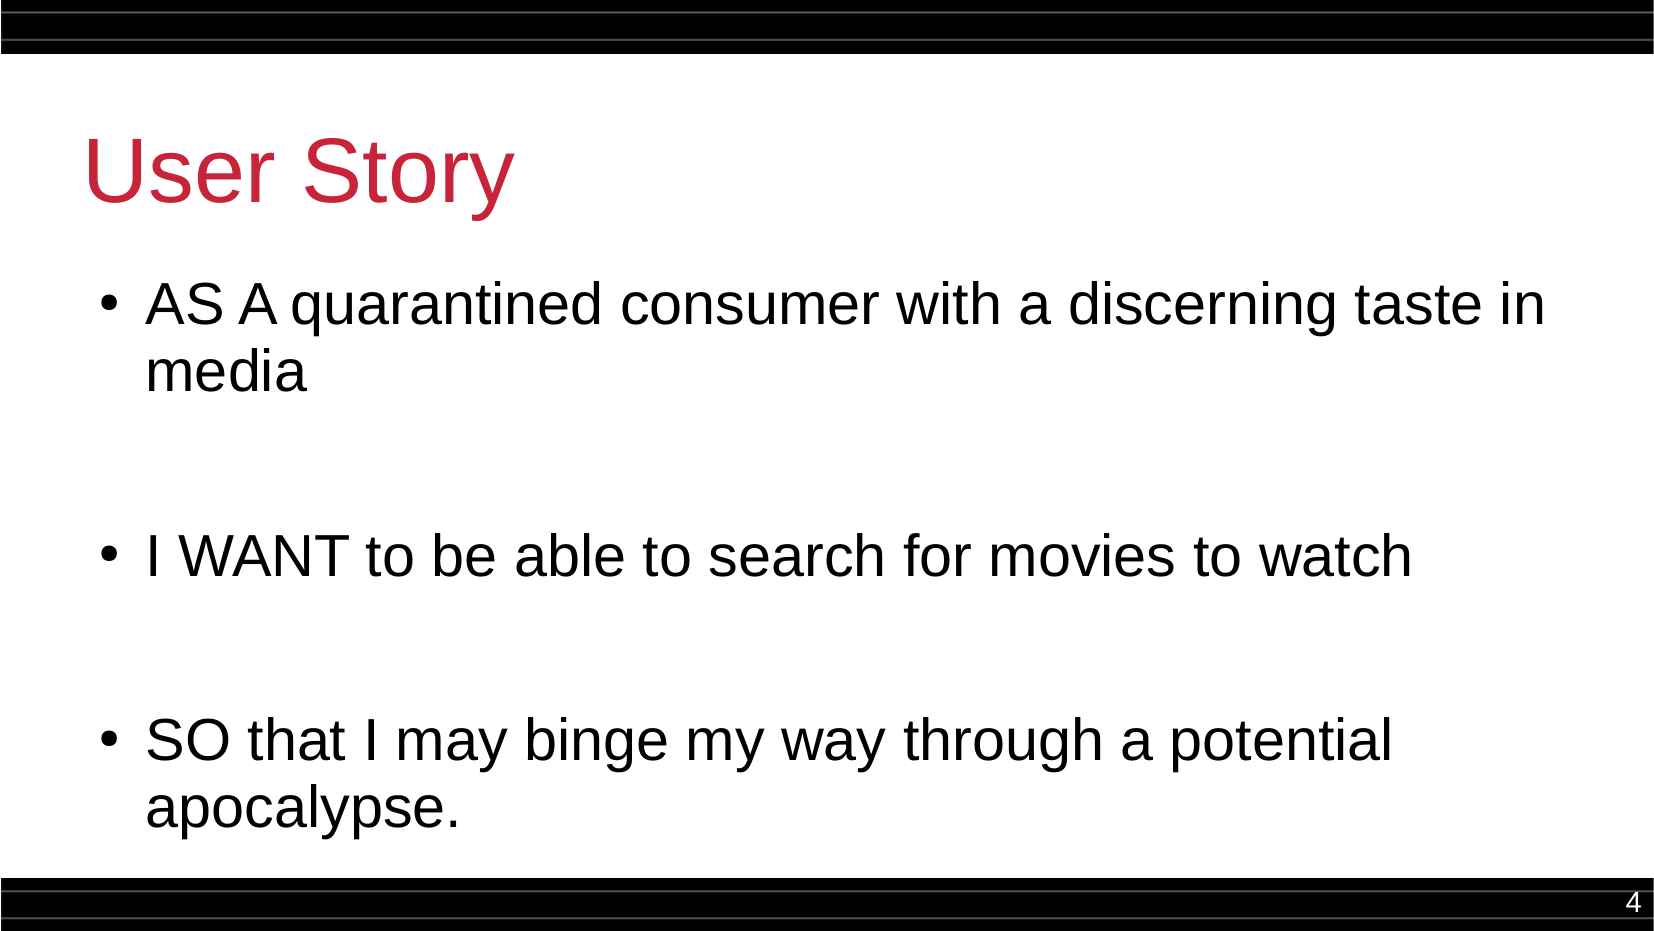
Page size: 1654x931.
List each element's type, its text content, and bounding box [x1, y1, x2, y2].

picture [1, 878, 1654, 931]
title User Story [82, 92, 1571, 249]
list AS A quarantined consumer with a discerning taste in media I WANT to be able to search for movies to watch SO that I may binge my way through a potential apocalypse. [82, 271, 1571, 850]
picture [1, 0, 1654, 54]
